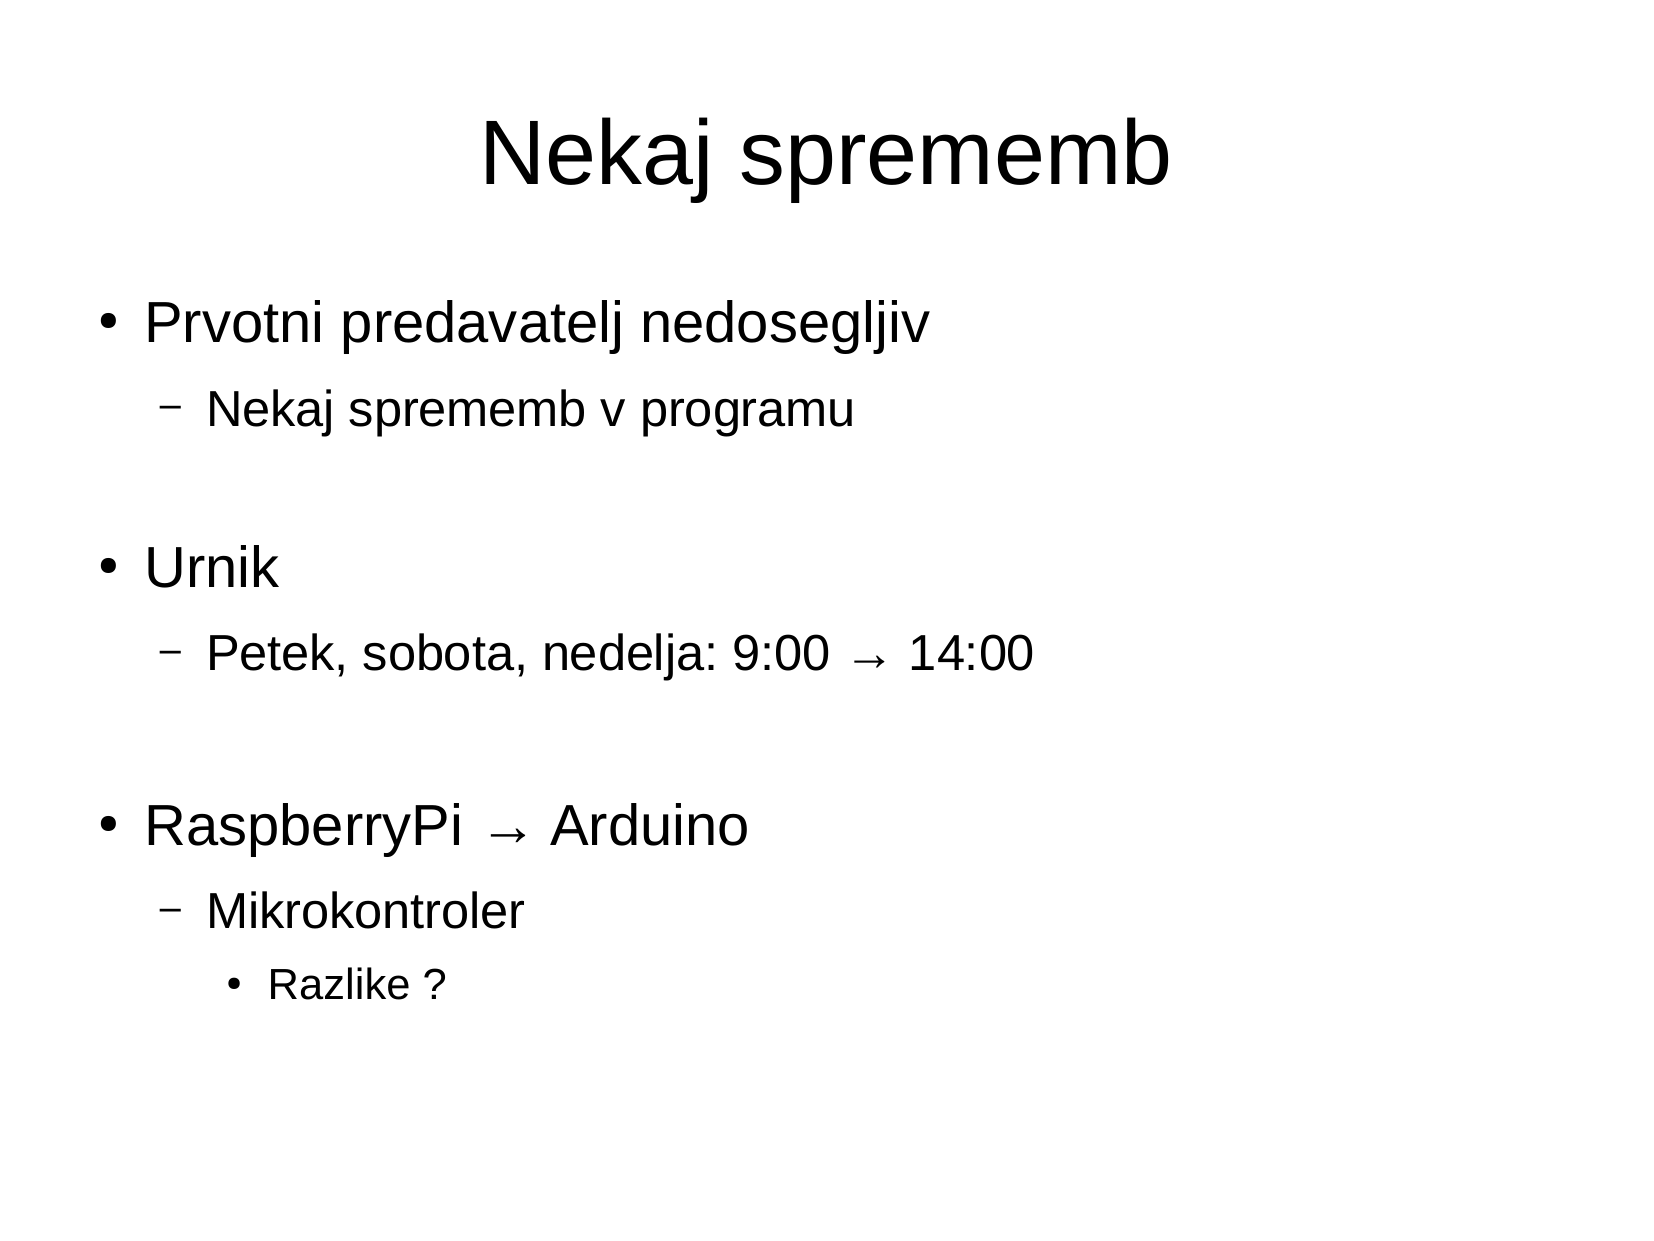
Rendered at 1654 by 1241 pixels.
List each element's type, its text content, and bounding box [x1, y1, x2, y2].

title Nekaj sprememb [82, 49, 1571, 257]
list Prvotni predavatelj nedosegljiv Nekaj sprememb v programu Urnik Petek, sobota, nedelja: 9:00 → 14:00 RaspberryPi → Arduino Mikrokontroler Razlike ? [82, 290, 1571, 1010]
